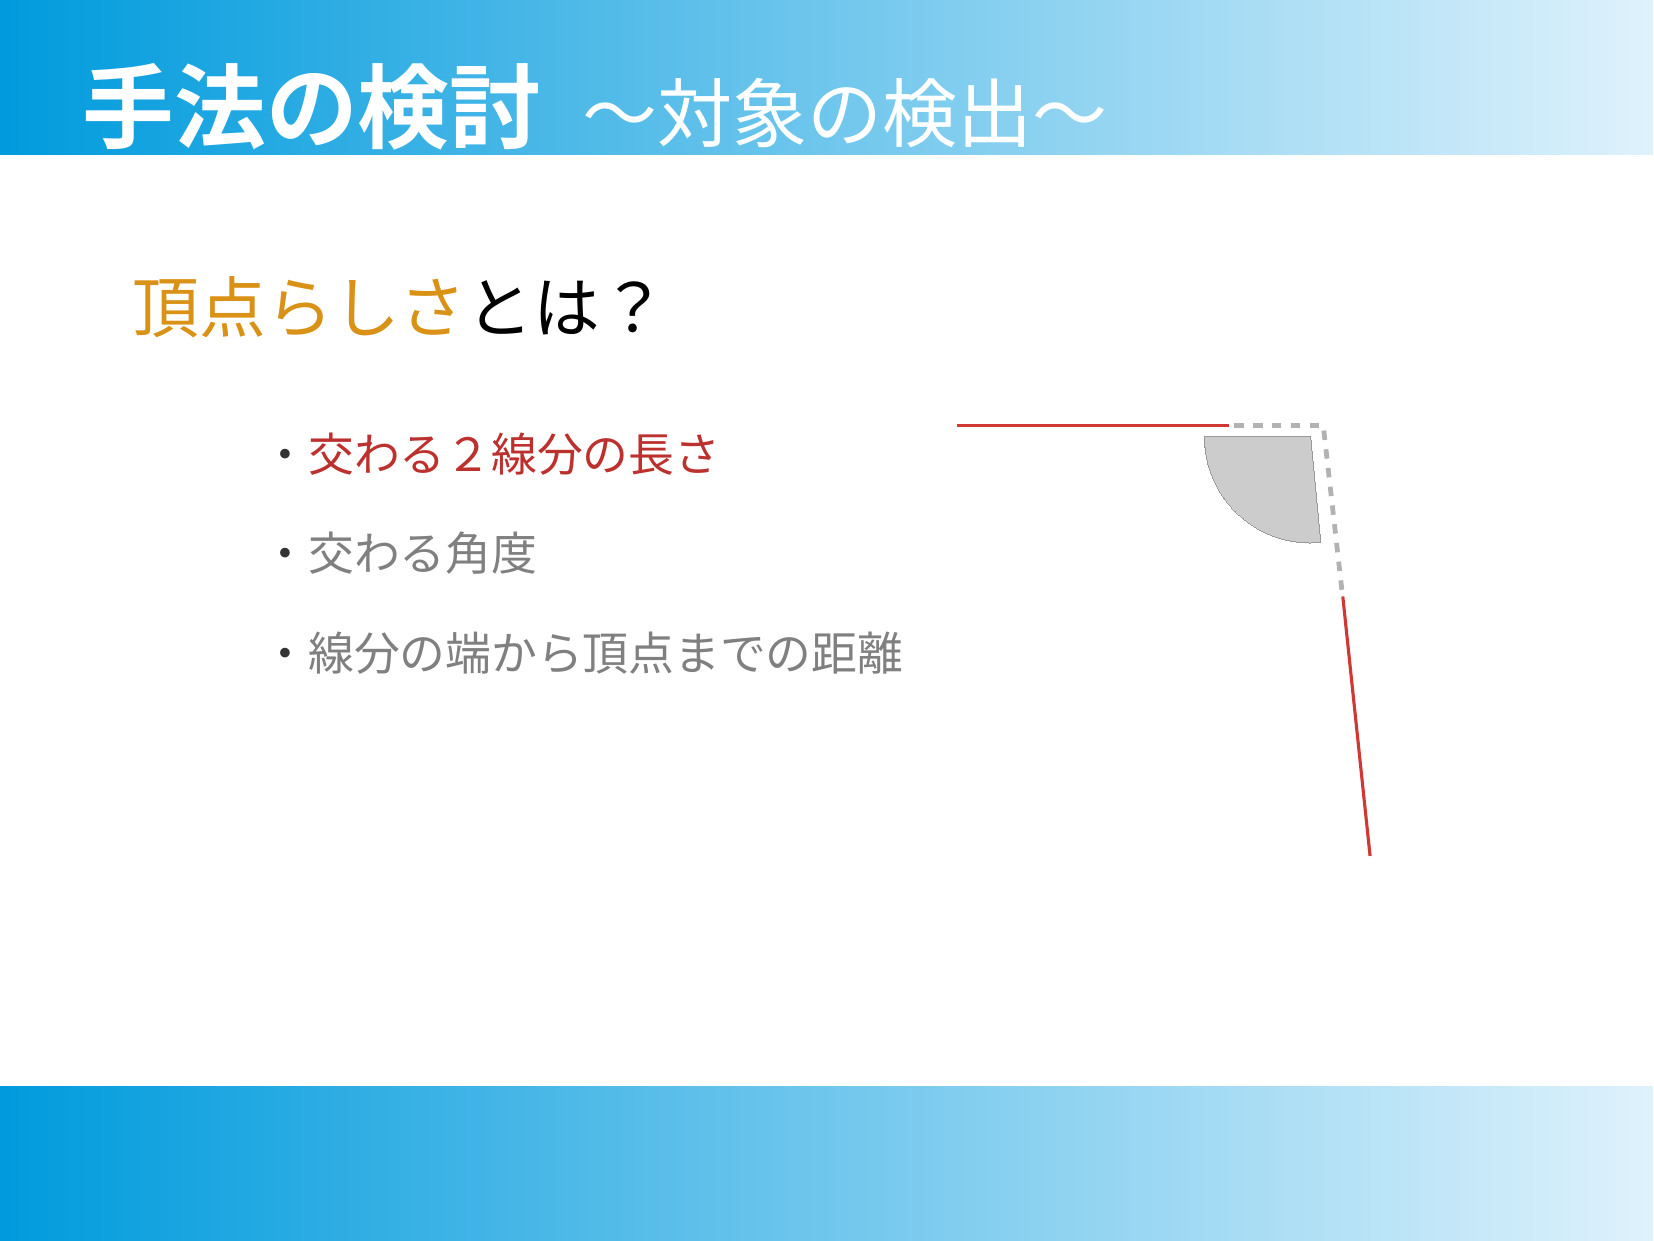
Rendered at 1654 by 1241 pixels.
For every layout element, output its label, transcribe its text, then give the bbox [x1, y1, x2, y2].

text_box 頂点らしさとは？ [118, 248, 756, 363]
title 手法の検討 〜対象の検出〜 [82, 32, 1571, 171]
text_box ・交わる２線分の長さ ・交わる角度 ・線分の端から頂点までの距離 [248, 377, 1229, 815]
text_box [1204, 436, 1321, 544]
